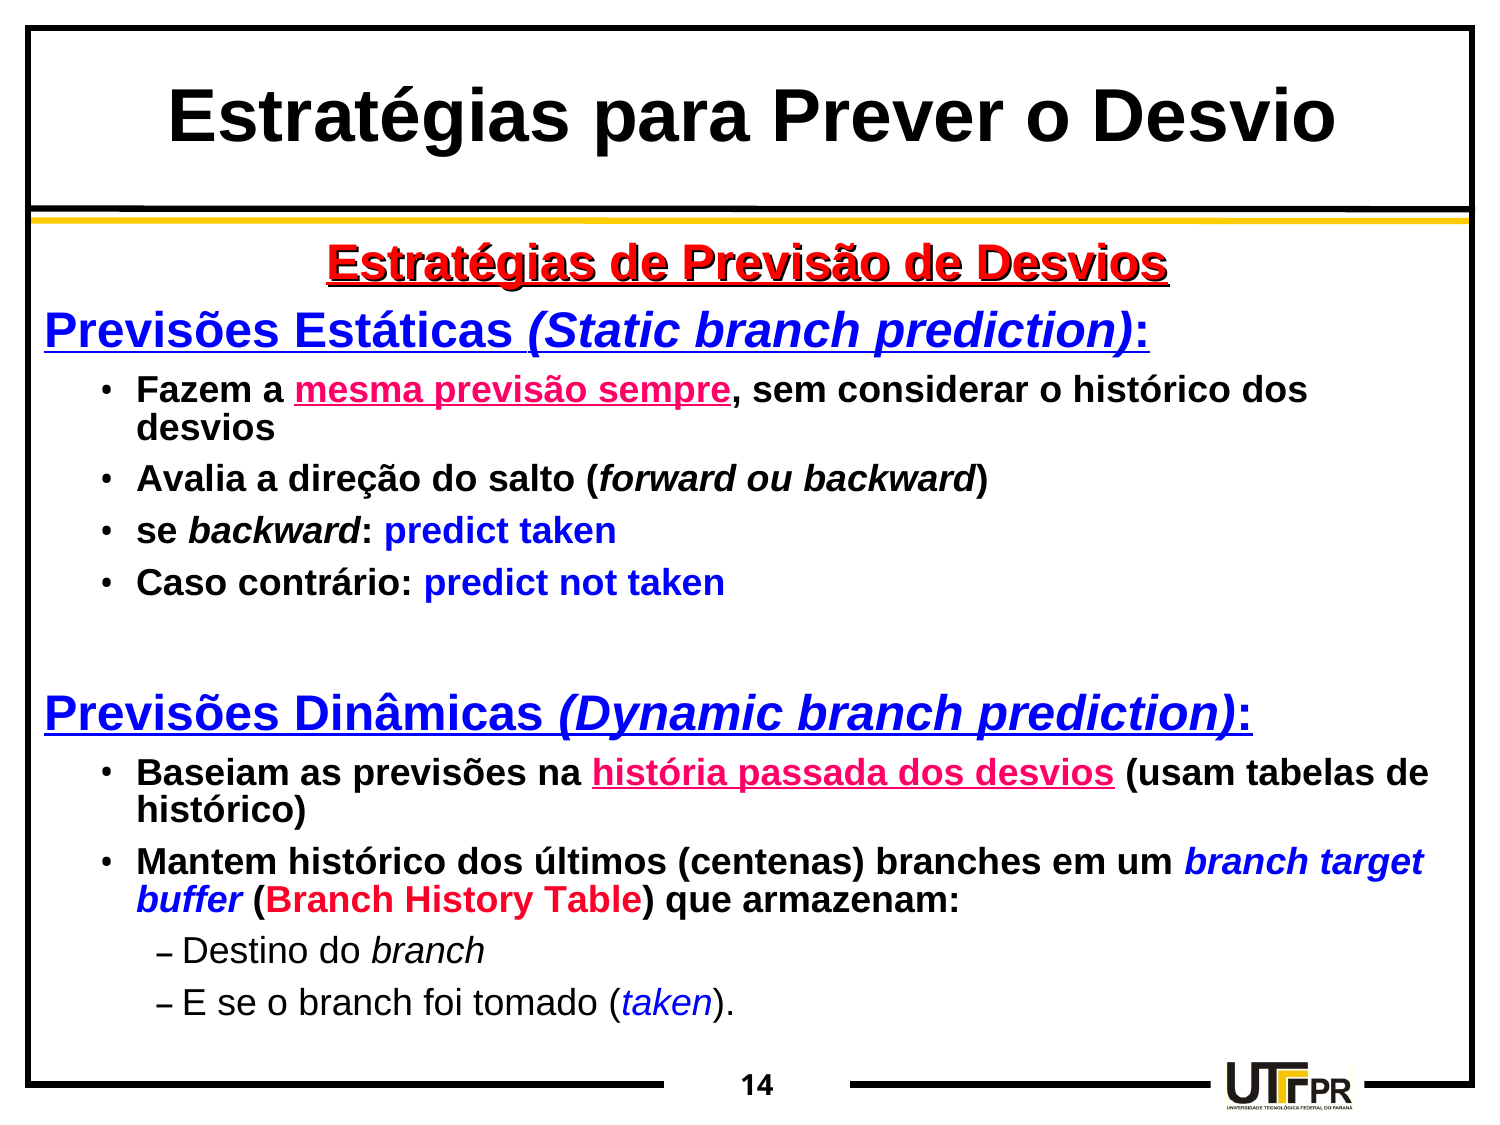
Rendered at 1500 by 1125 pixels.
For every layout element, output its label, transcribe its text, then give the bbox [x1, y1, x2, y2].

picture [1226, 1062, 1353, 1110]
title Estratégias para Prever o Desvio [29, 73, 1477, 168]
list Estratégias de Previsão de Desvios Previsões Estáticas (Static branch prediction): Fazem a mesma previsão sempre, sem considerar o histórico dos desvios Avalia a direção do salto (forward ou backward) se backward: predict taken Caso contrário: predict not taken Previsões Dinâmicas (Dynamic branch prediction): Baseiam as previsões na história passada dos desvios (usam tabelas de histórico) Mantem histórico dos últimos (centenas) branches em um branch target buffer (Branch History Table) que armazenam: Destino do branch E se o branch foi tomado (taken). [29, 231, 1465, 1037]
